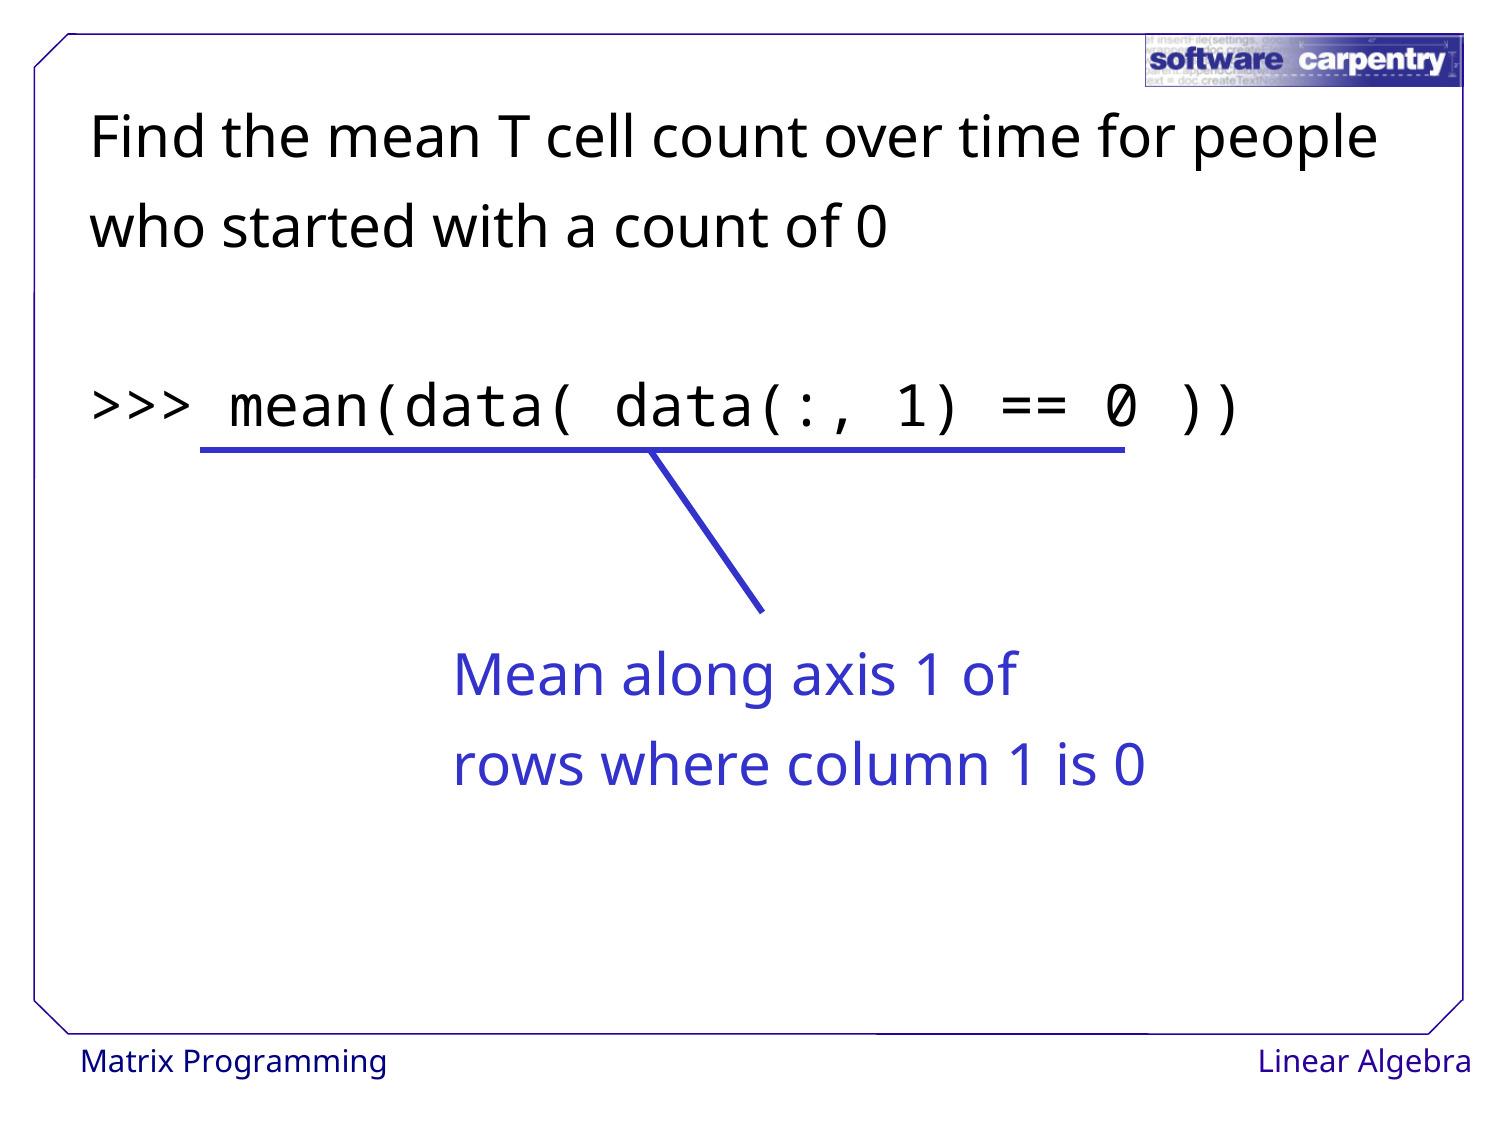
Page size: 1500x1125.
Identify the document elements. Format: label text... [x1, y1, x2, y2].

picture [1145, 33, 1464, 87]
list Find the mean T cell count over time for people who started with a count of 0 >>> mean(data( data(:, 1) == 0 )) [75, 99, 1426, 1013]
text_box Mean along axis 1 of rows where column 1 is 0 [437, 637, 1175, 813]
